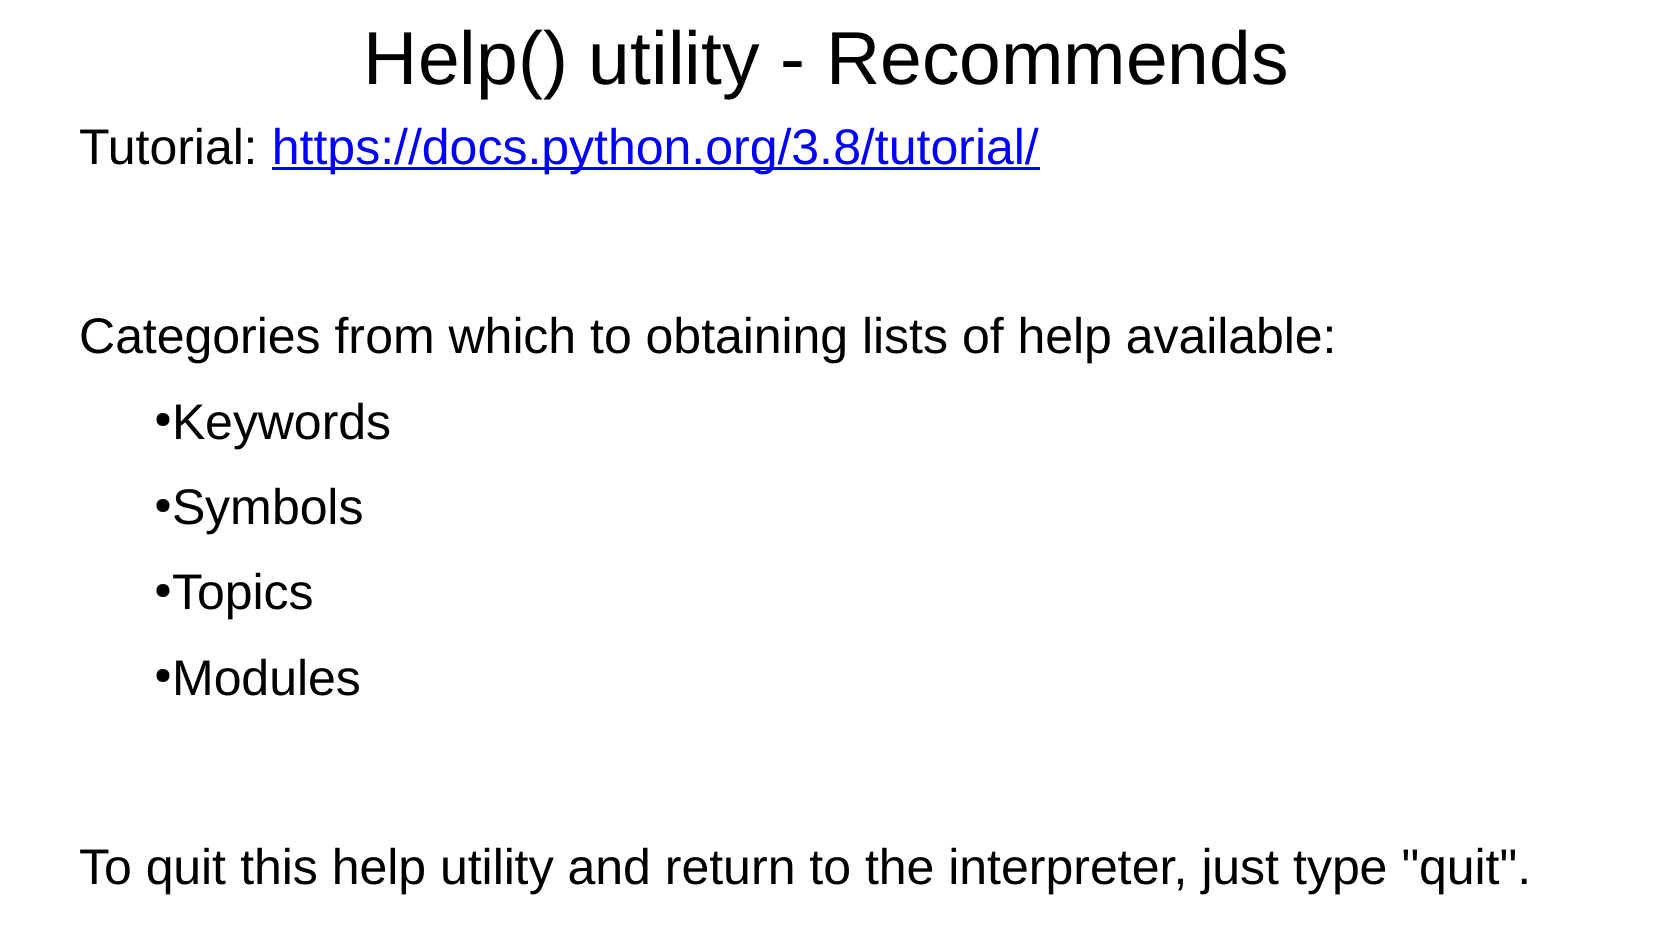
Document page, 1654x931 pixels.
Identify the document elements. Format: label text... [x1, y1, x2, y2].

list Tutorial: https://docs.python.org/3.8/tutorial/ Categories from which to obtaining lists of help available: Keywords Symbols Topics Modules To quit this help utility and return to the interpreter, just type "quit". [79, 118, 1568, 902]
title Help() utility - Recommends [82, 16, 1571, 101]
